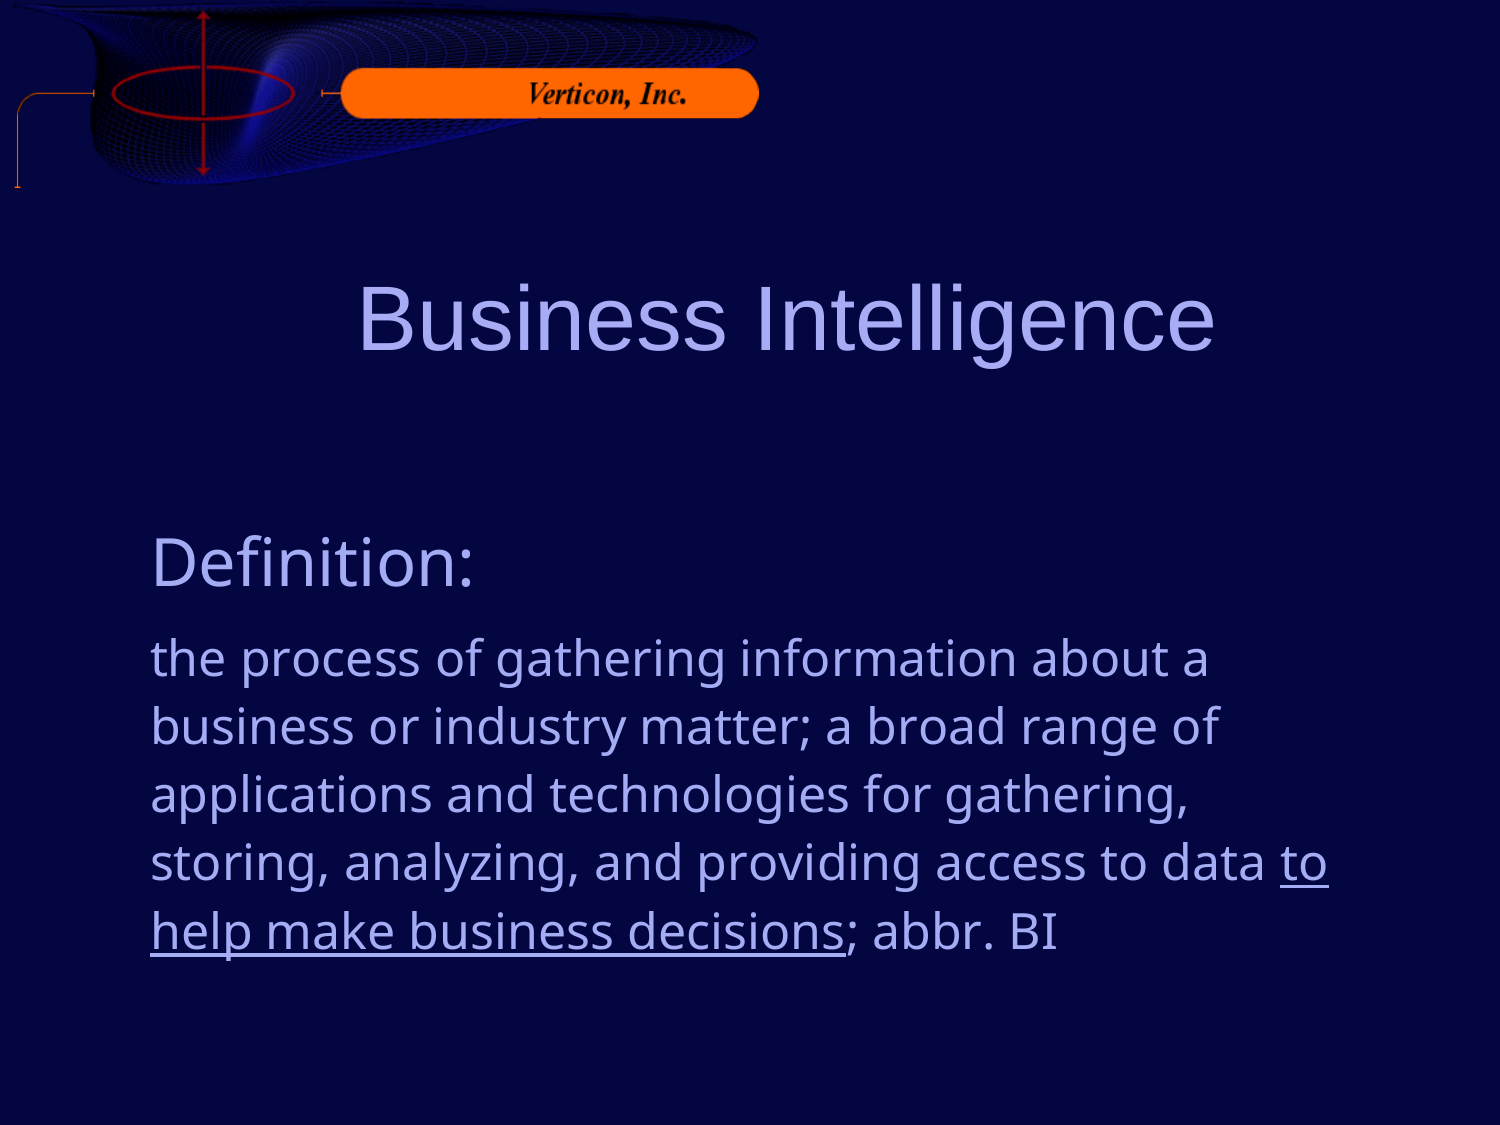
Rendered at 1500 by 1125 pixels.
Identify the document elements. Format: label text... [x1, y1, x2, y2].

picture [8, 0, 759, 188]
title Business Intelligence [112, 232, 1463, 406]
subtitle Definition: the process of gathering information about a business or industry matter; a broad range of applications and technologies for gathering, storing, analyzing, and providing access to data to help make business decisions; abbr. BI [150, 419, 1385, 1060]
